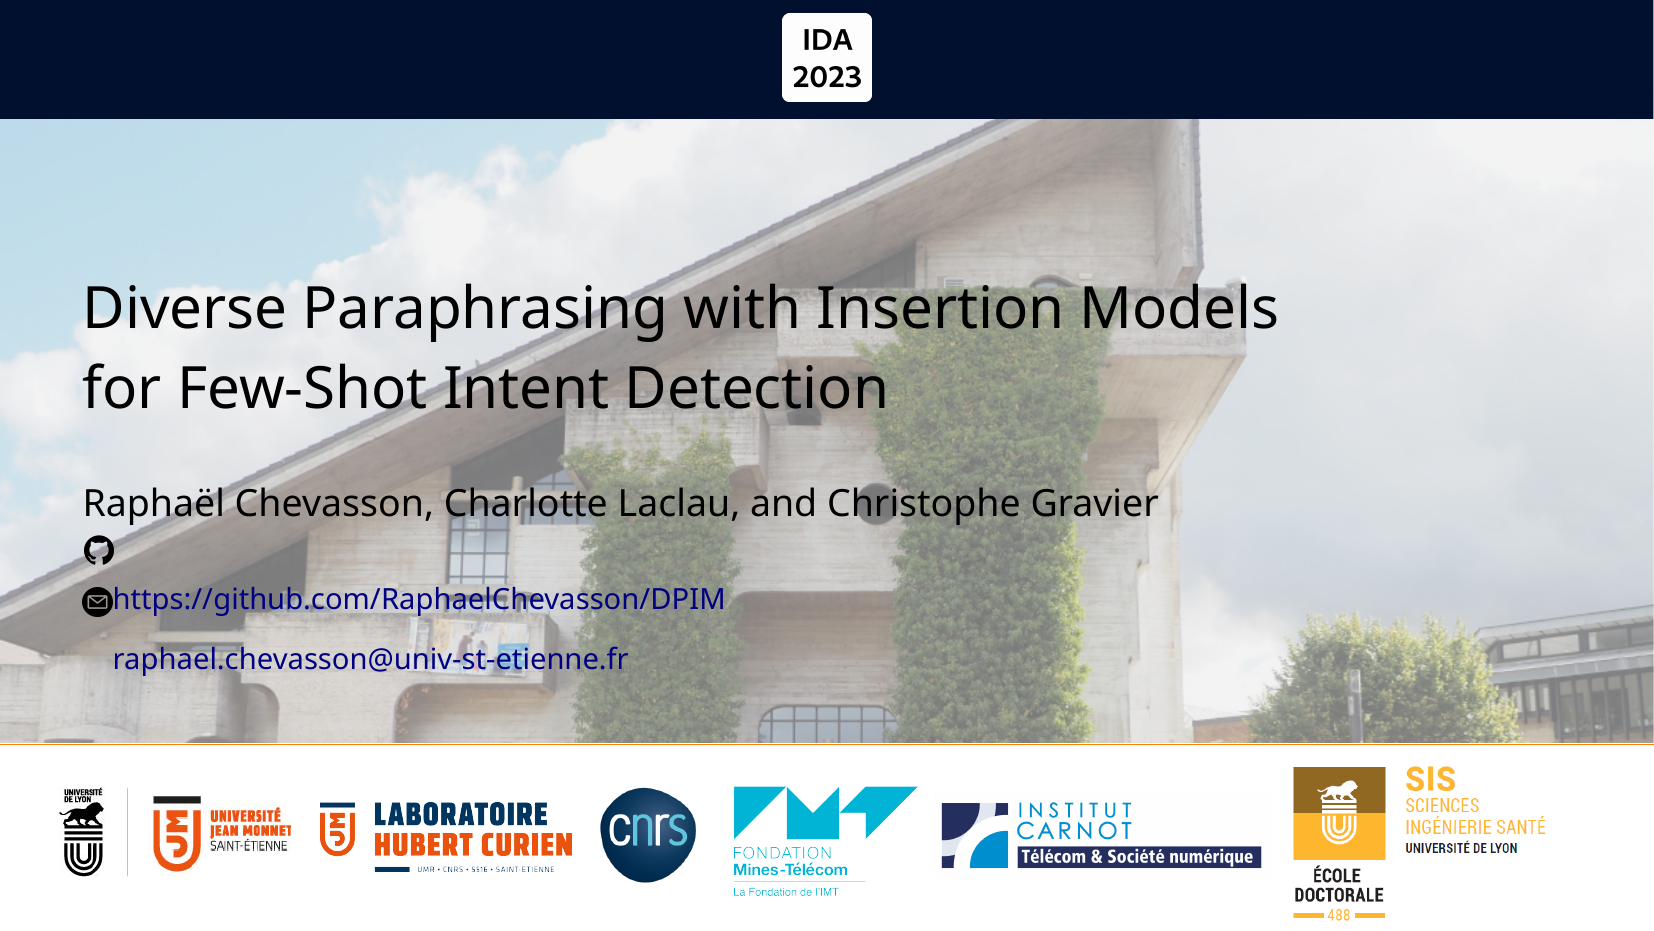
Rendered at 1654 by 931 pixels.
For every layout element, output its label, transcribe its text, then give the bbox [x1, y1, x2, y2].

subtitle Diverse Paraphrasing with Insertion Models for Few-Shot Intent Detection Raphaël Chevasson, Charlotte Laclau, and Christophe Gravier https://github.com/RaphaelChevasson/DPIM raphael.chevasson@univ-st-etienne.fr [82, 266, 1571, 699]
picture [599, 787, 696, 884]
picture [932, 793, 1271, 878]
picture [719, 777, 925, 906]
picture [320, 802, 572, 872]
picture [1285, 751, 1550, 931]
picture [59, 787, 291, 884]
picture [0, 0, 1654, 743]
